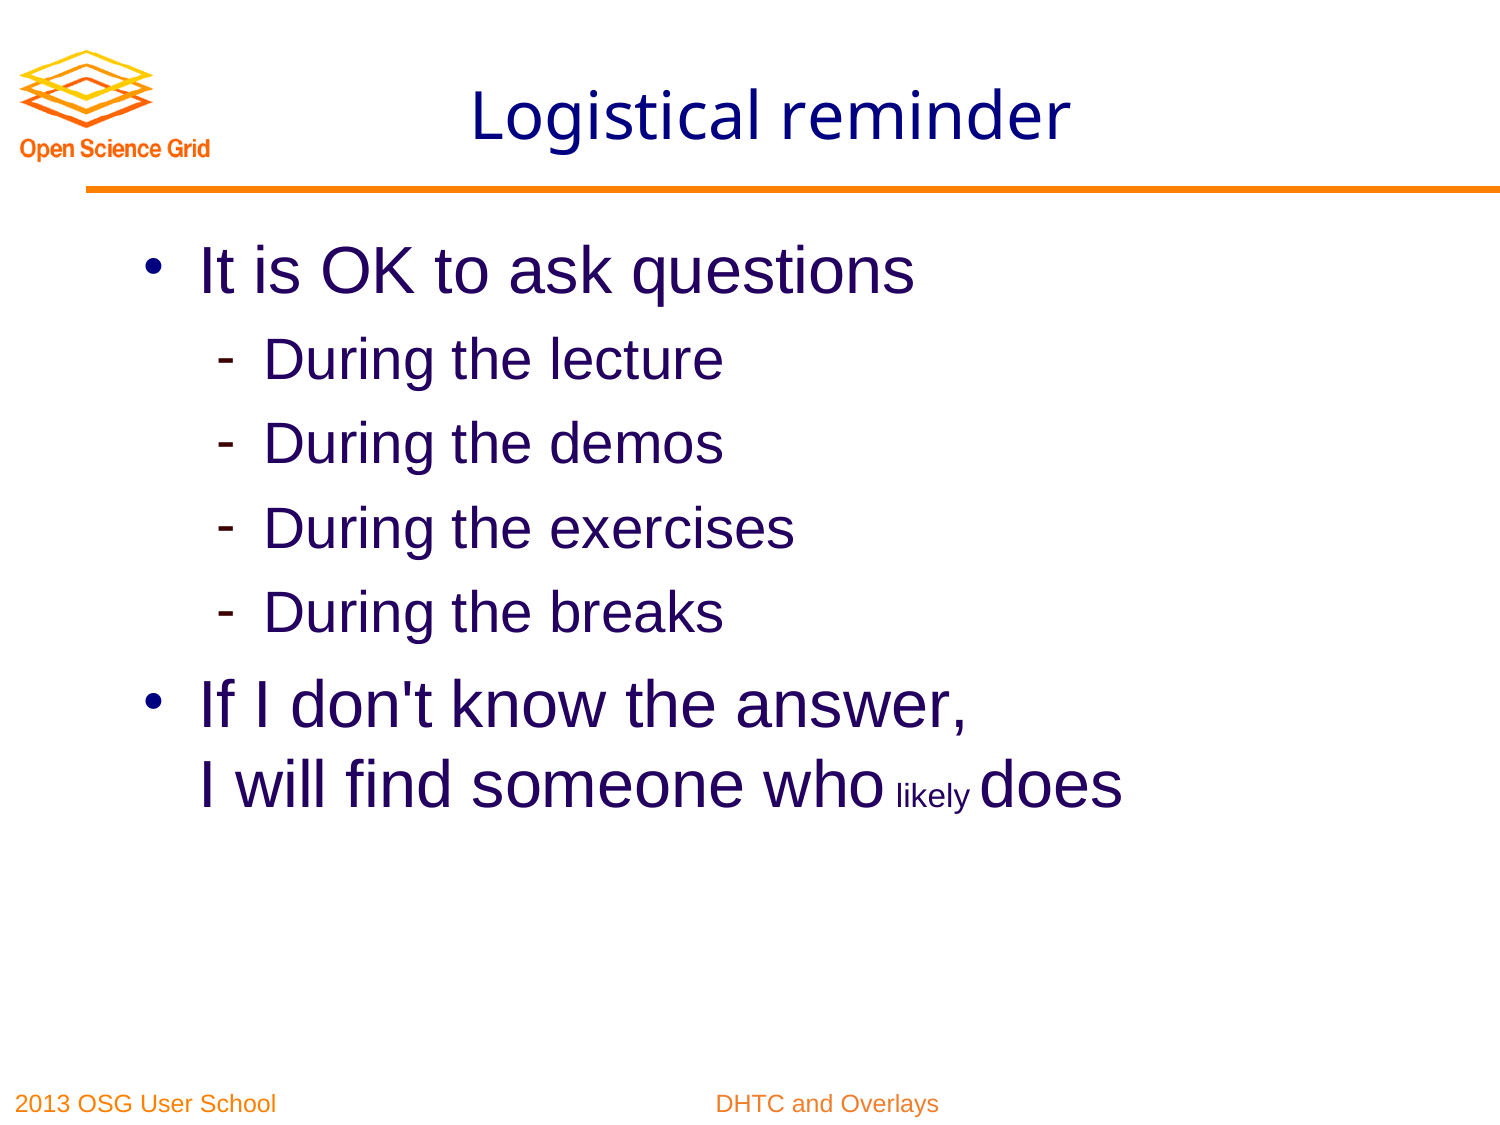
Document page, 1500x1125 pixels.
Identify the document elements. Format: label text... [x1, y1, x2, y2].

title Logistical reminder [201, 18, 1342, 207]
picture [0, 27, 201, 179]
list It is OK to ask questions During the lecture During the demos During the exercises During the breaks If I don't know the answer, I will find someone who likely does [127, 218, 1403, 962]
